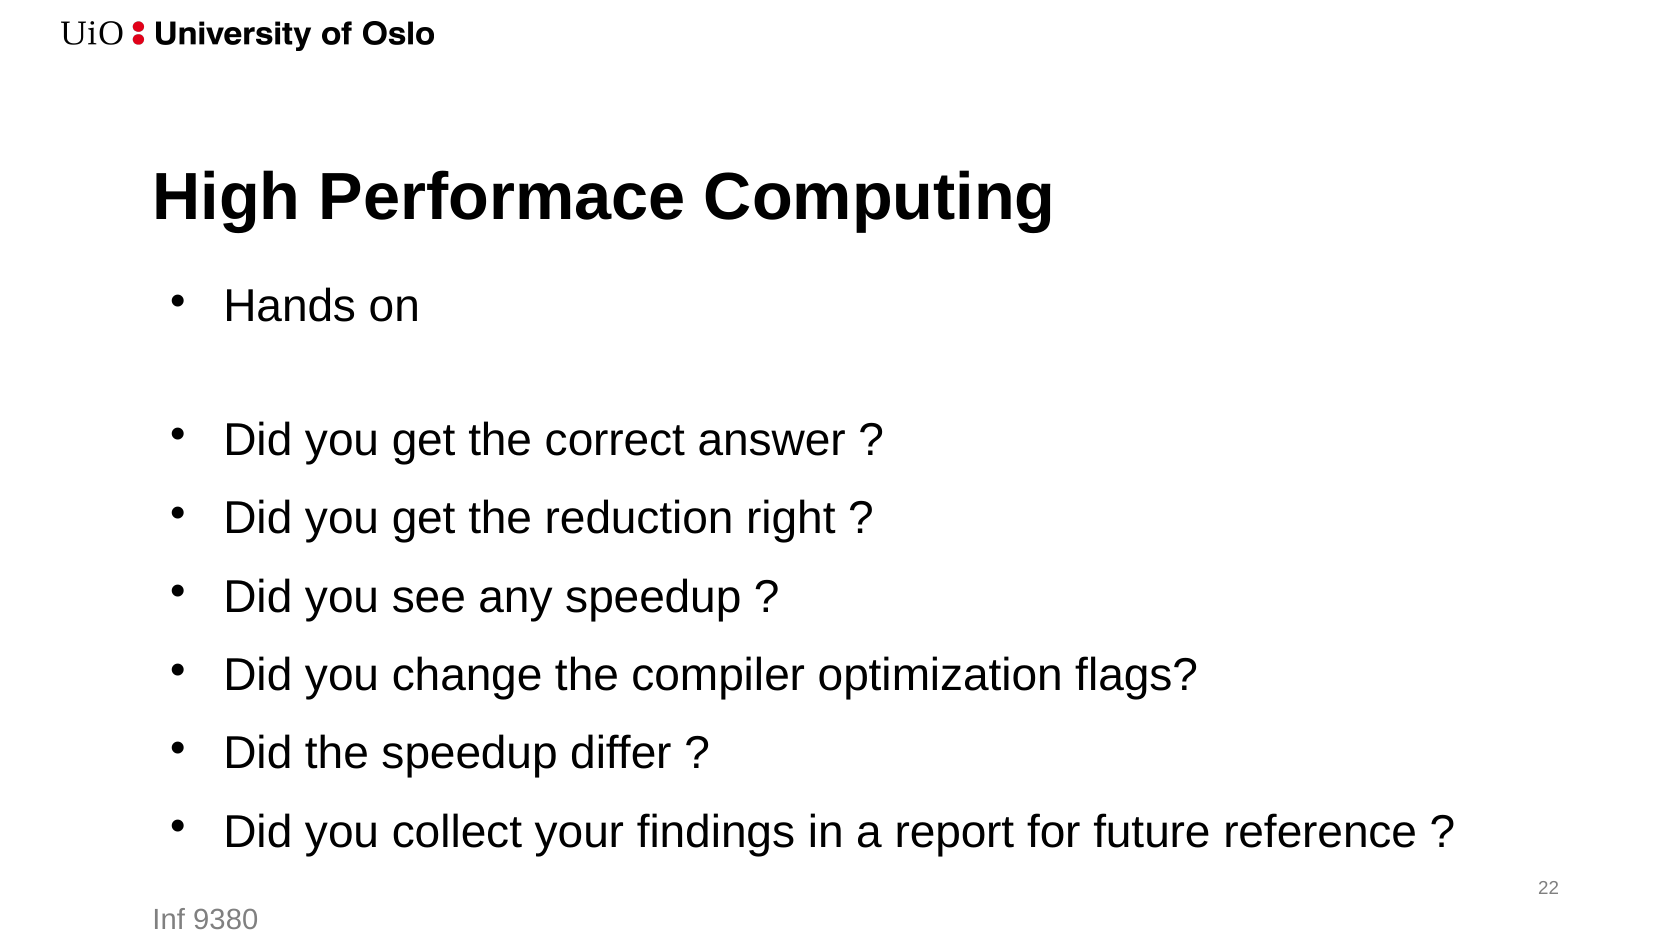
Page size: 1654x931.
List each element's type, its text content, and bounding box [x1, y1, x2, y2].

picture [61, 21, 434, 51]
text_box Hands on Did you get the correct answer ? Did you get the reduction right ? Did you see any speedup ? Did you change the compiler optimization flags? Did the speedup differ ? Did you collect your findings in a report for future reference ? [137, 268, 1571, 826]
text_box High Performace Computing [137, 115, 1571, 268]
text_box Inf 9380 [137, 893, 755, 930]
text_box <nummer> [1450, 868, 1574, 930]
